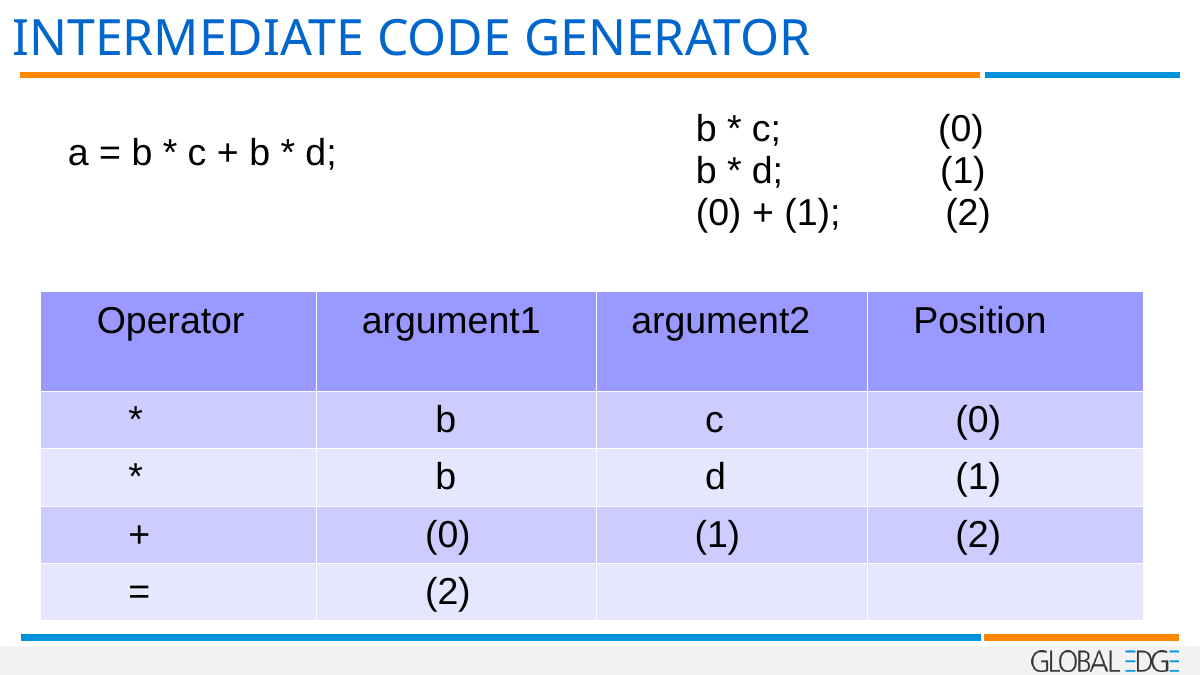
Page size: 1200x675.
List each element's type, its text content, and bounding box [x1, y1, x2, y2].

table_header Position [868, 292, 1143, 391]
table_cell (0) [868, 392, 1143, 448]
table_header argument1 [317, 292, 596, 391]
table_cell (2) [317, 564, 596, 620]
table_cell [868, 564, 1143, 620]
table_header Operator [41, 292, 316, 391]
picture [1031, 650, 1179, 672]
table_cell = [41, 564, 316, 620]
text_box a = b * c + b * d; [53, 124, 467, 181]
table_header argument2 [597, 292, 867, 391]
table_cell (1) [868, 449, 1143, 506]
table_cell (1) [597, 507, 867, 563]
table_cell b [317, 449, 596, 506]
table_cell b [317, 392, 596, 448]
table_cell (2) [868, 507, 1143, 563]
title INTERMEDIATE CODE GENERATOR [12, 6, 1088, 66]
table_cell (0) [317, 507, 596, 563]
table_cell + [41, 507, 316, 563]
table_cell c [597, 392, 867, 448]
table_cell * [41, 392, 316, 448]
table_cell d [597, 449, 867, 506]
table_cell [597, 564, 867, 620]
text_box b * c; (0) b * d; (1) (0) + (1); (2) [649, 100, 1123, 284]
table_cell * [41, 449, 316, 506]
